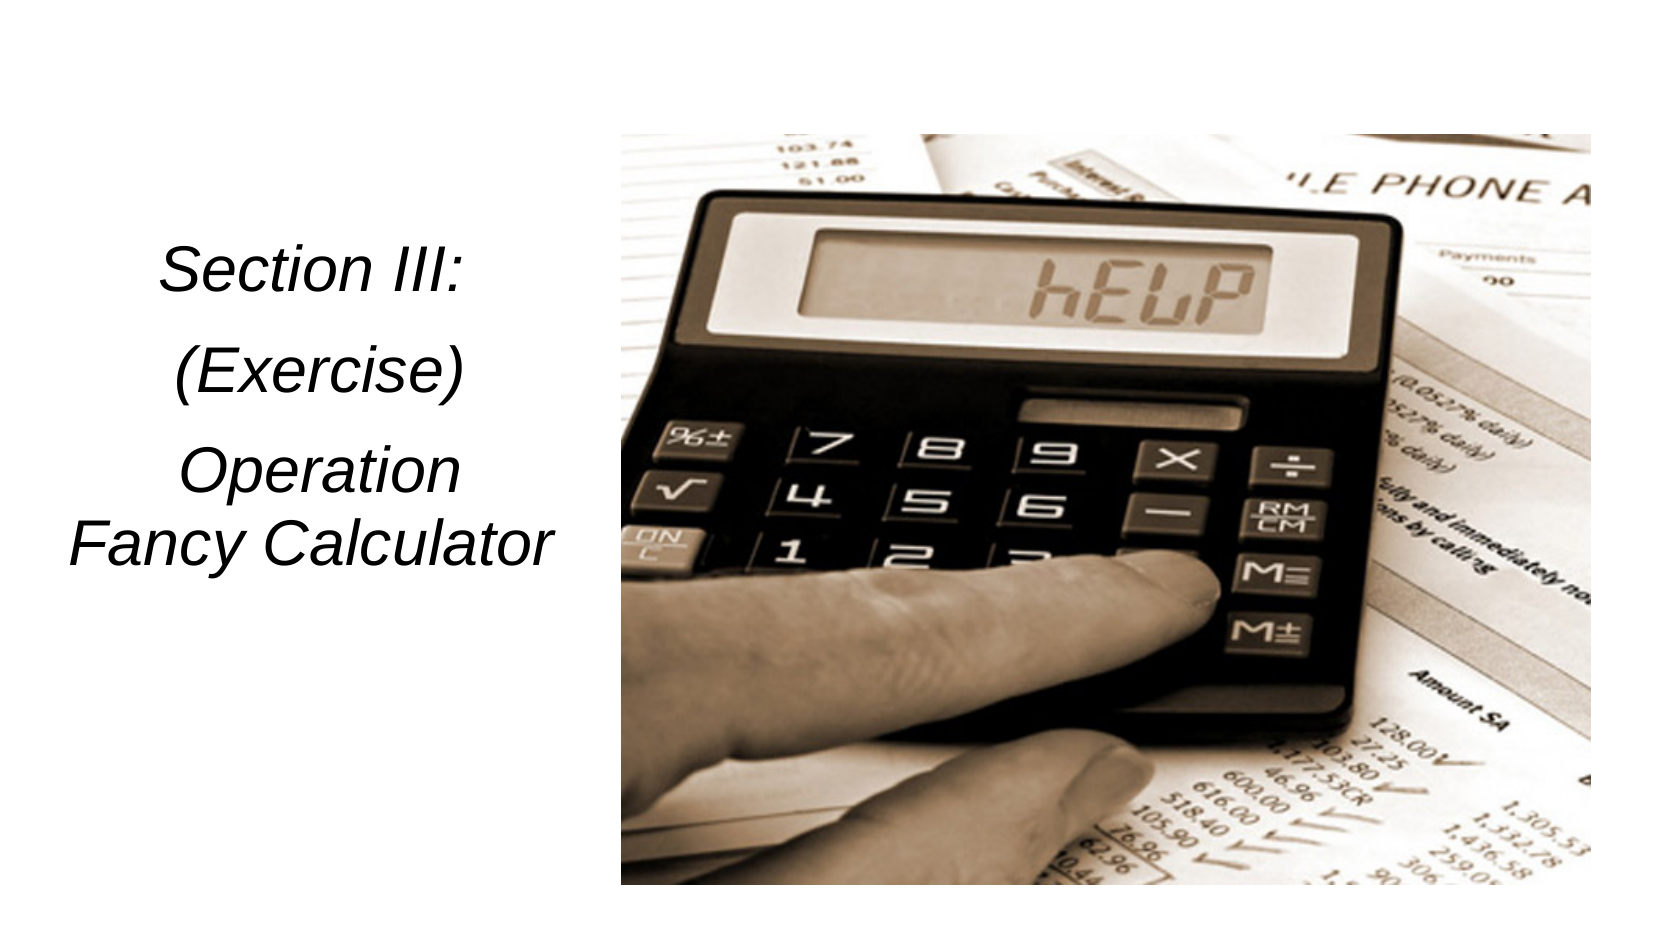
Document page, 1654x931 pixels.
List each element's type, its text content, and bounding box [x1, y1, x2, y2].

picture [621, 134, 1591, 885]
list Section III: (Exercise) Operation Fancy Calculator [67, 232, 556, 646]
